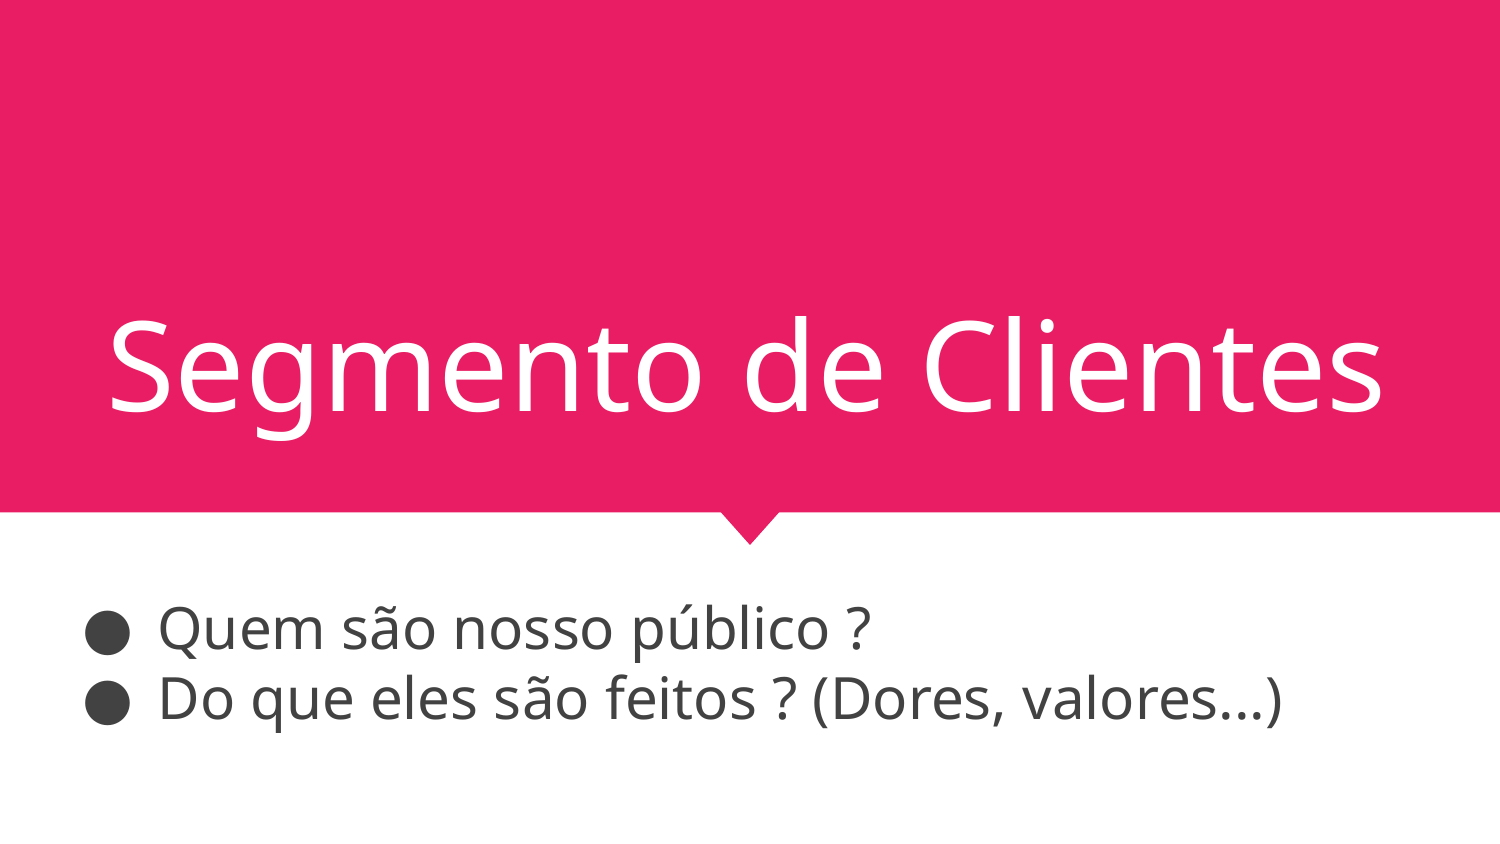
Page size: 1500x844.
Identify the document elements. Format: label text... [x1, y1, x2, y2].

subtitle Quem são nosso público ? Do que eles são feitos ? (Dores, valores...) [67, 557, 1427, 765]
title Segmento de Clientes [67, 105, 1427, 452]
